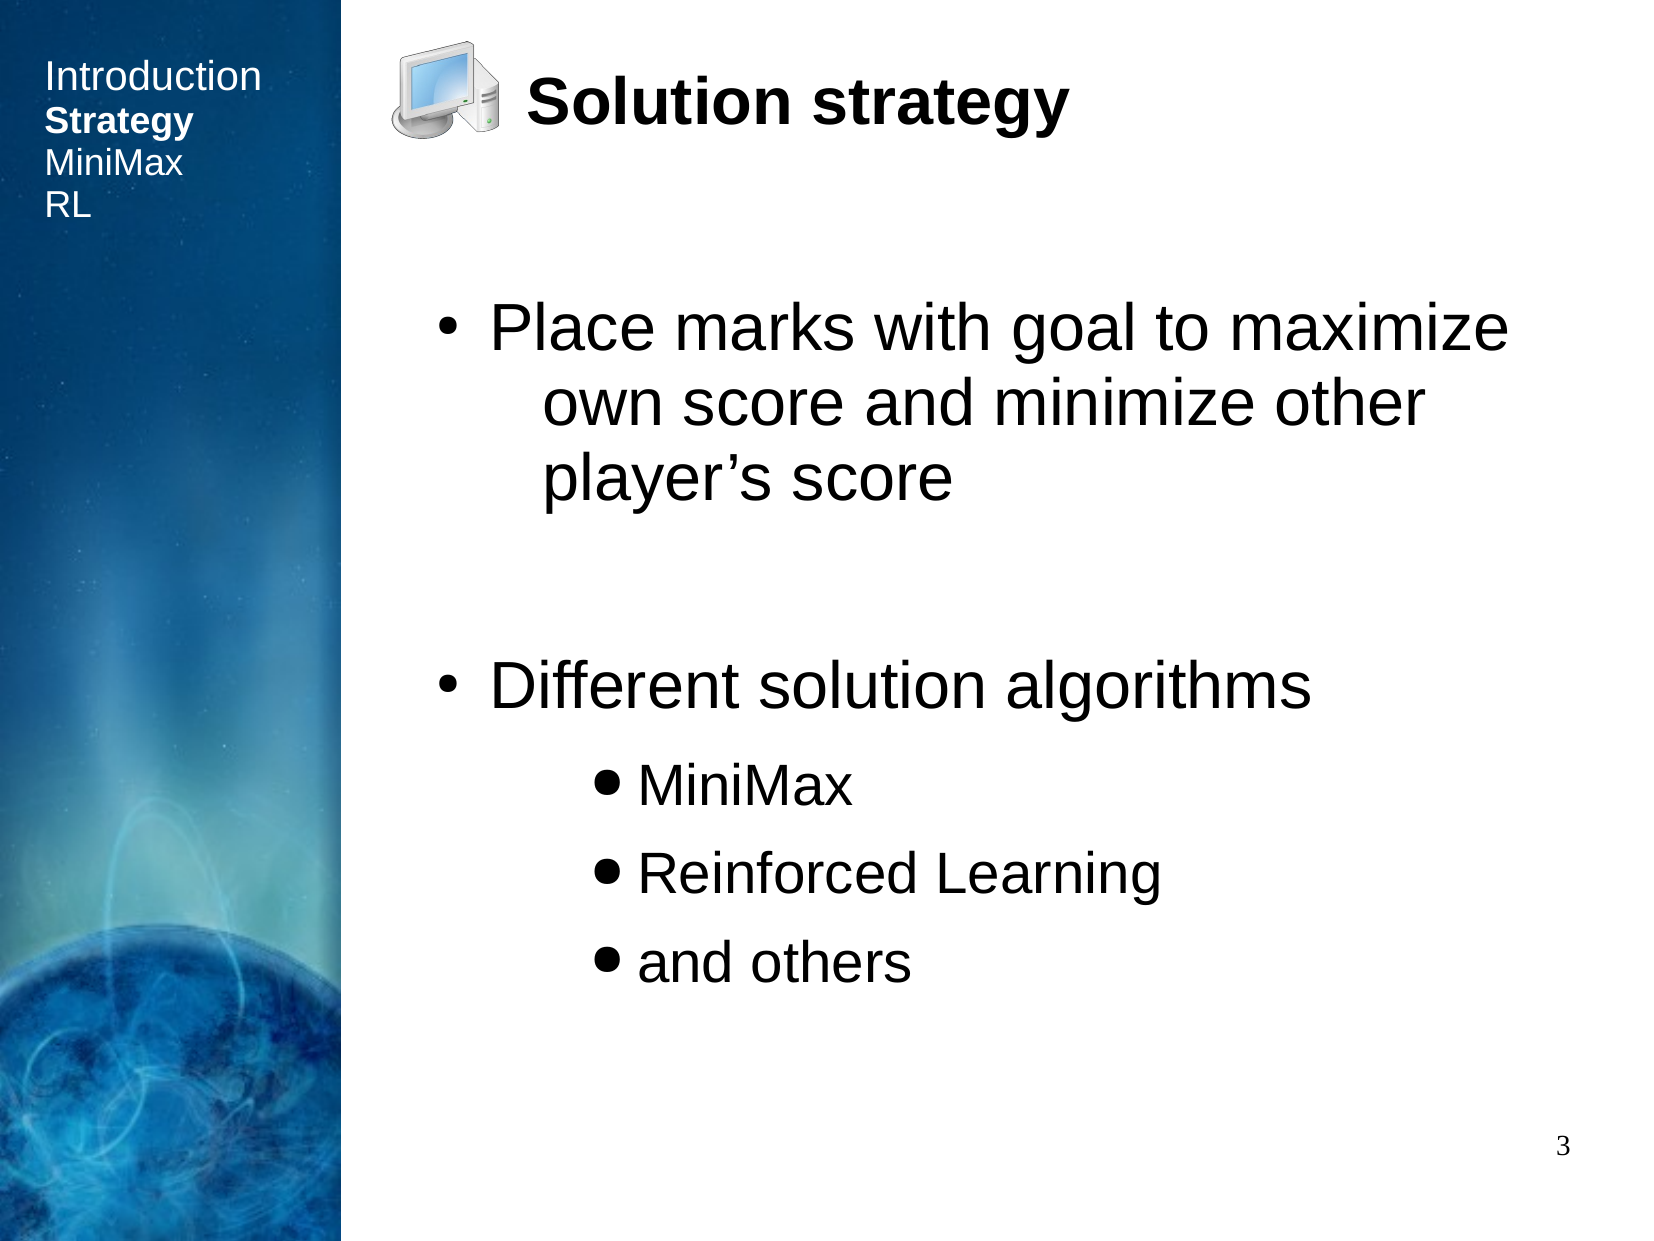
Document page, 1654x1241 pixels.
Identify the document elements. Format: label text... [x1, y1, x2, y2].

title Agenda [341, 49, 1571, 257]
picture [0, 0, 341, 1241]
text_box Solution strategy [511, 56, 1316, 147]
list Place marks with goal to maximize own score and minimize other player’s score Different solution algorithms MiniMax Reinforced Learning and others [400, 290, 1617, 1094]
picture [391, 41, 499, 139]
text_box Introduction Strategy MiniMax RL [29, 45, 327, 318]
